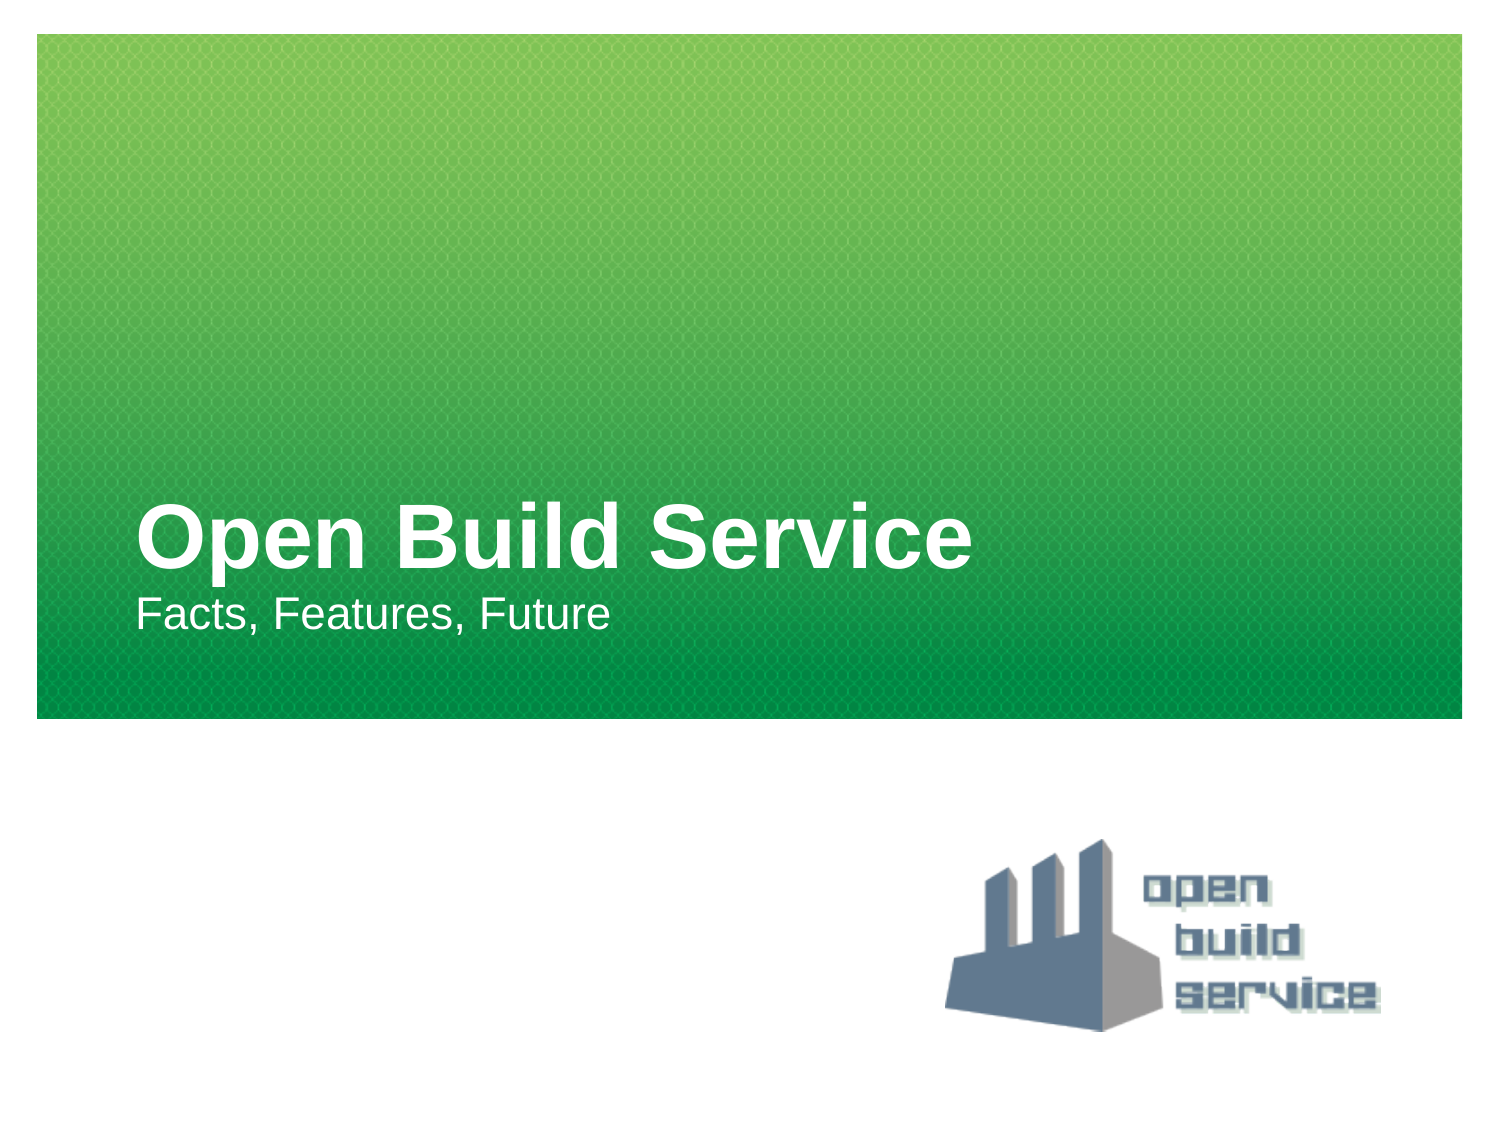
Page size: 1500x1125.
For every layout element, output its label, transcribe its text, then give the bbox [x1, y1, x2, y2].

picture [37, 34, 1463, 719]
title Open Build Service Facts, Features, Future [135, 388, 1409, 640]
picture [945, 839, 1381, 1032]
